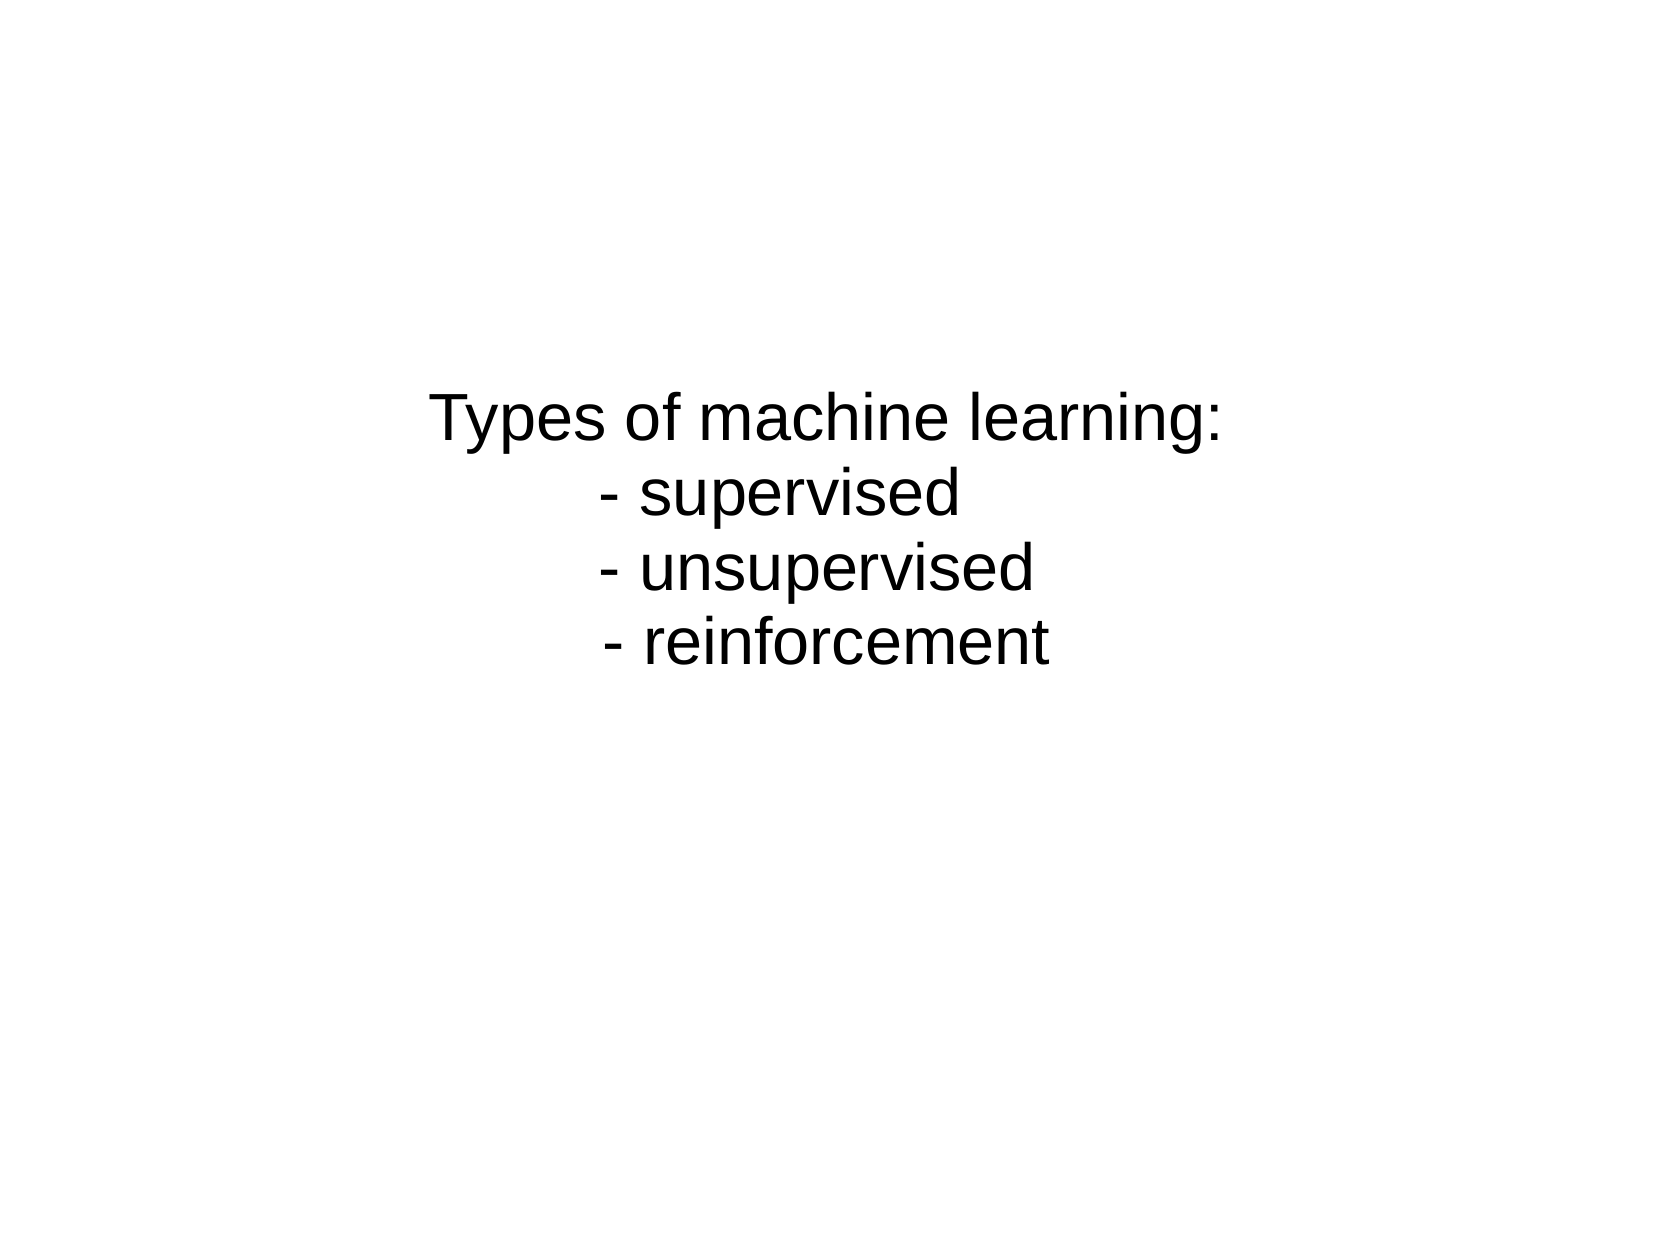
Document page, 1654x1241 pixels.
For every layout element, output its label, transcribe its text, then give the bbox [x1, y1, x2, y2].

subtitle Types of machine learning: - supervised - unsupervised - reinforcement [82, 49, 1571, 1010]
